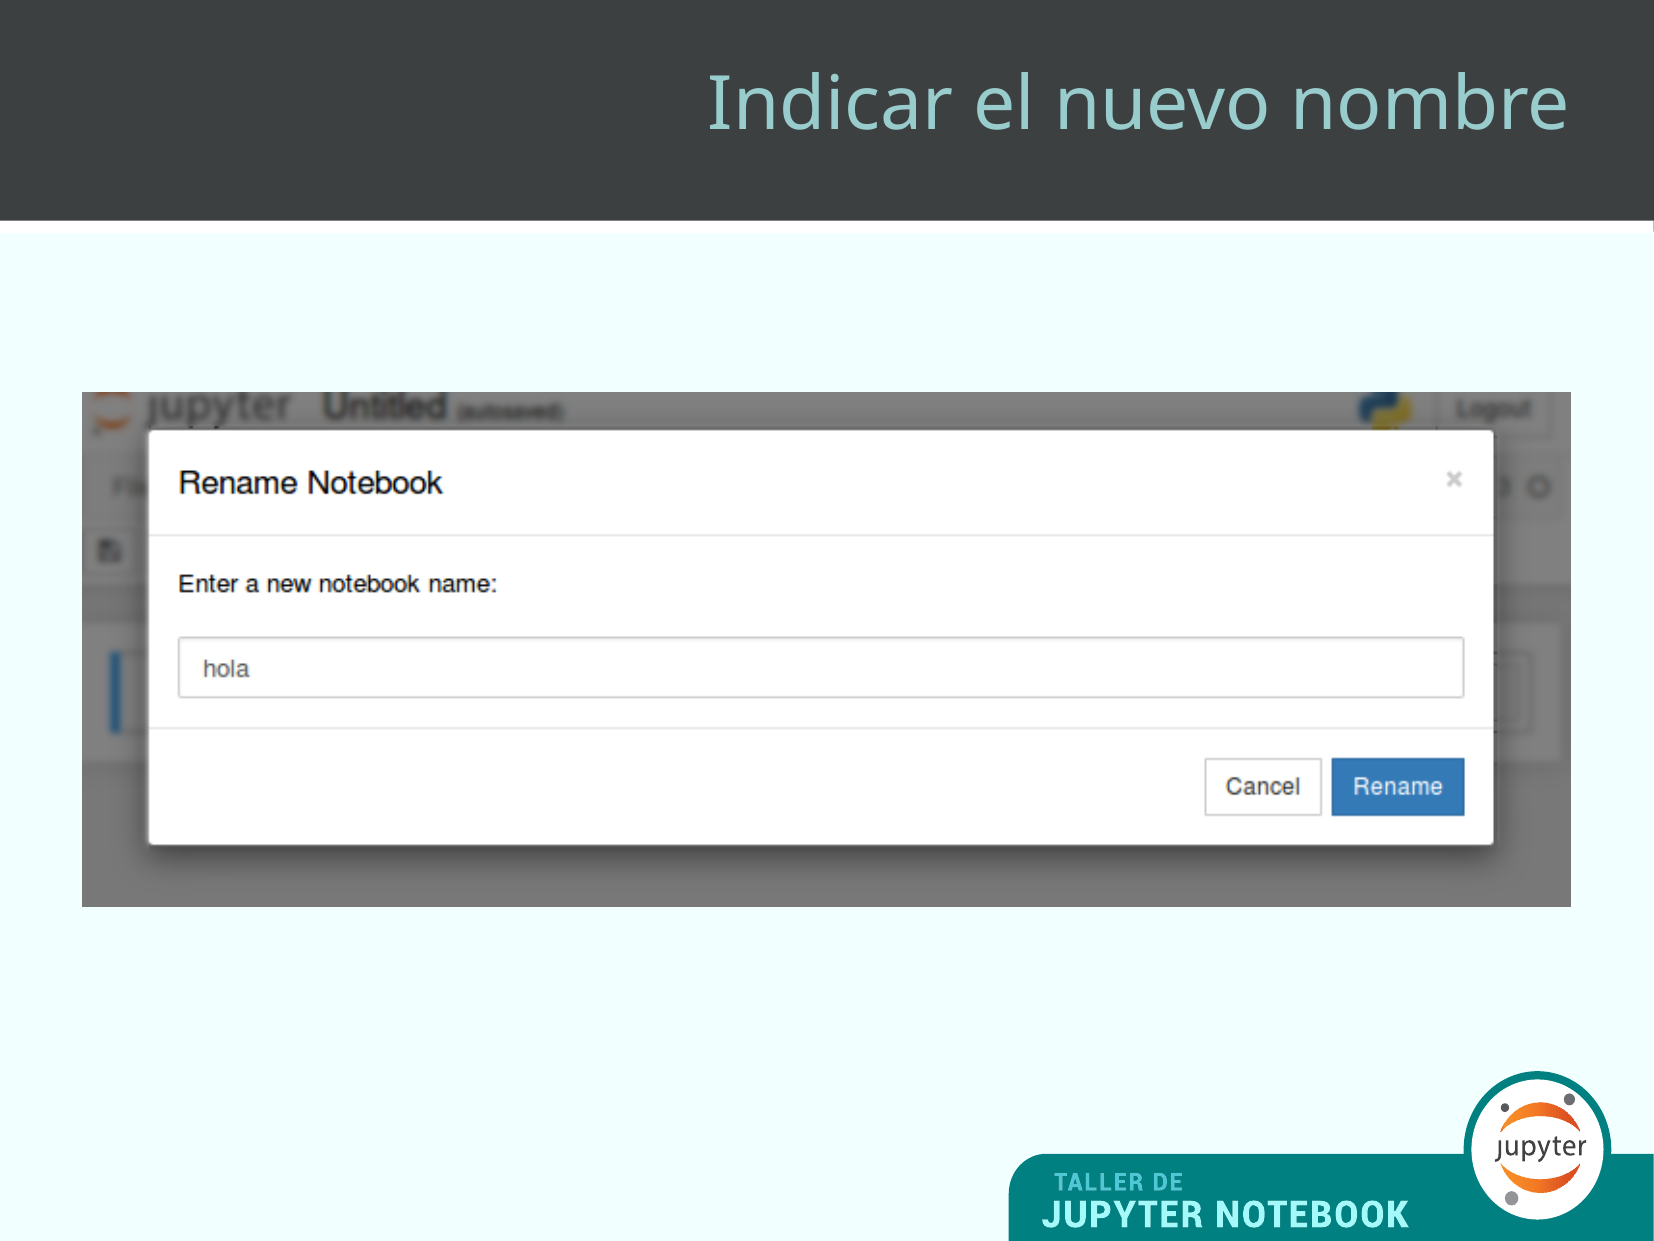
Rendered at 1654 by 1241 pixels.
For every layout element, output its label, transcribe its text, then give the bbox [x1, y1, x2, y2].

picture [82, 392, 1571, 907]
title Indicar el nuevo nombre [82, 49, 1571, 257]
